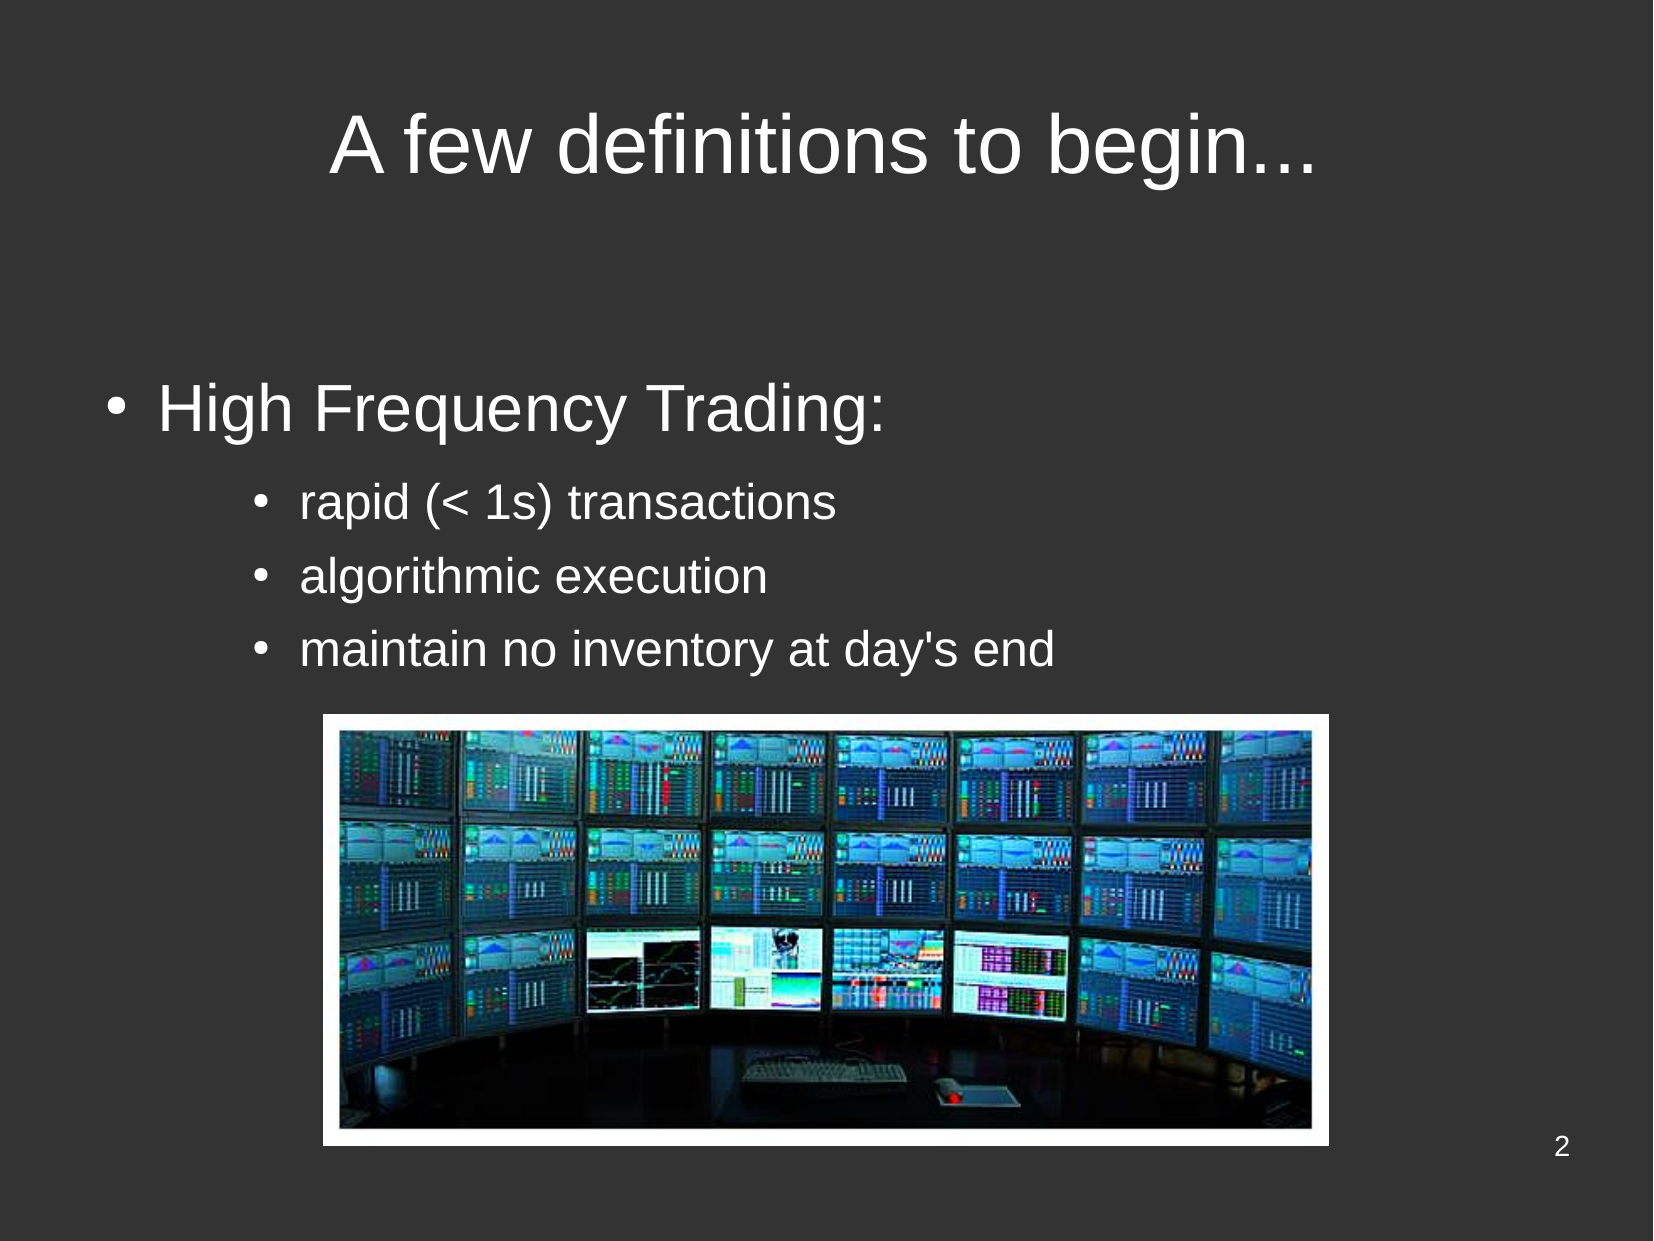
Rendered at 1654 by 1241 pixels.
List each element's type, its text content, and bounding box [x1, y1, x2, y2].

list High Frequency Trading: rapid (< 1s) transactions algorithmic execution maintain no inventory at day's end [86, 370, 1546, 976]
picture [323, 714, 1329, 1146]
title A few definitions to begin... [30, 1, 1621, 289]
